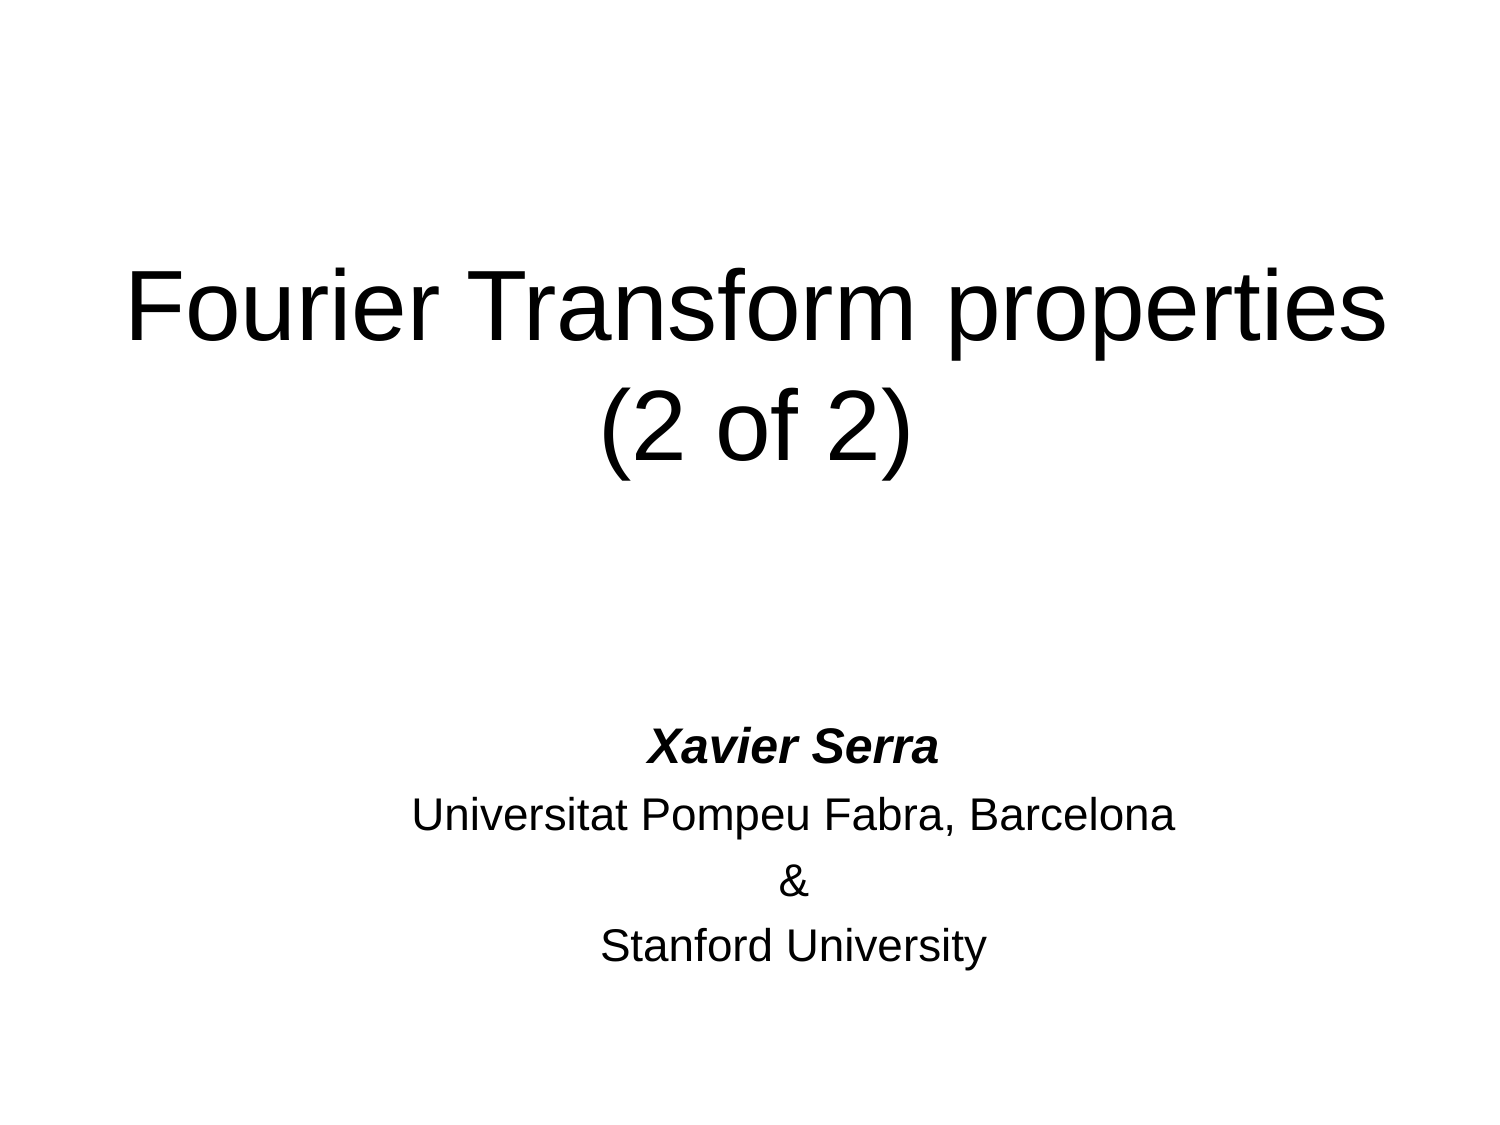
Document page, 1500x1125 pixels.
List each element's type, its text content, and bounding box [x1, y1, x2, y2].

title Fourier Transform properties (2 of 2) [48, 90, 1429, 631]
text_box Xavier Serra Universitat Pompeu Fabra, Barcelona & Stanford University [337, 710, 1250, 887]
